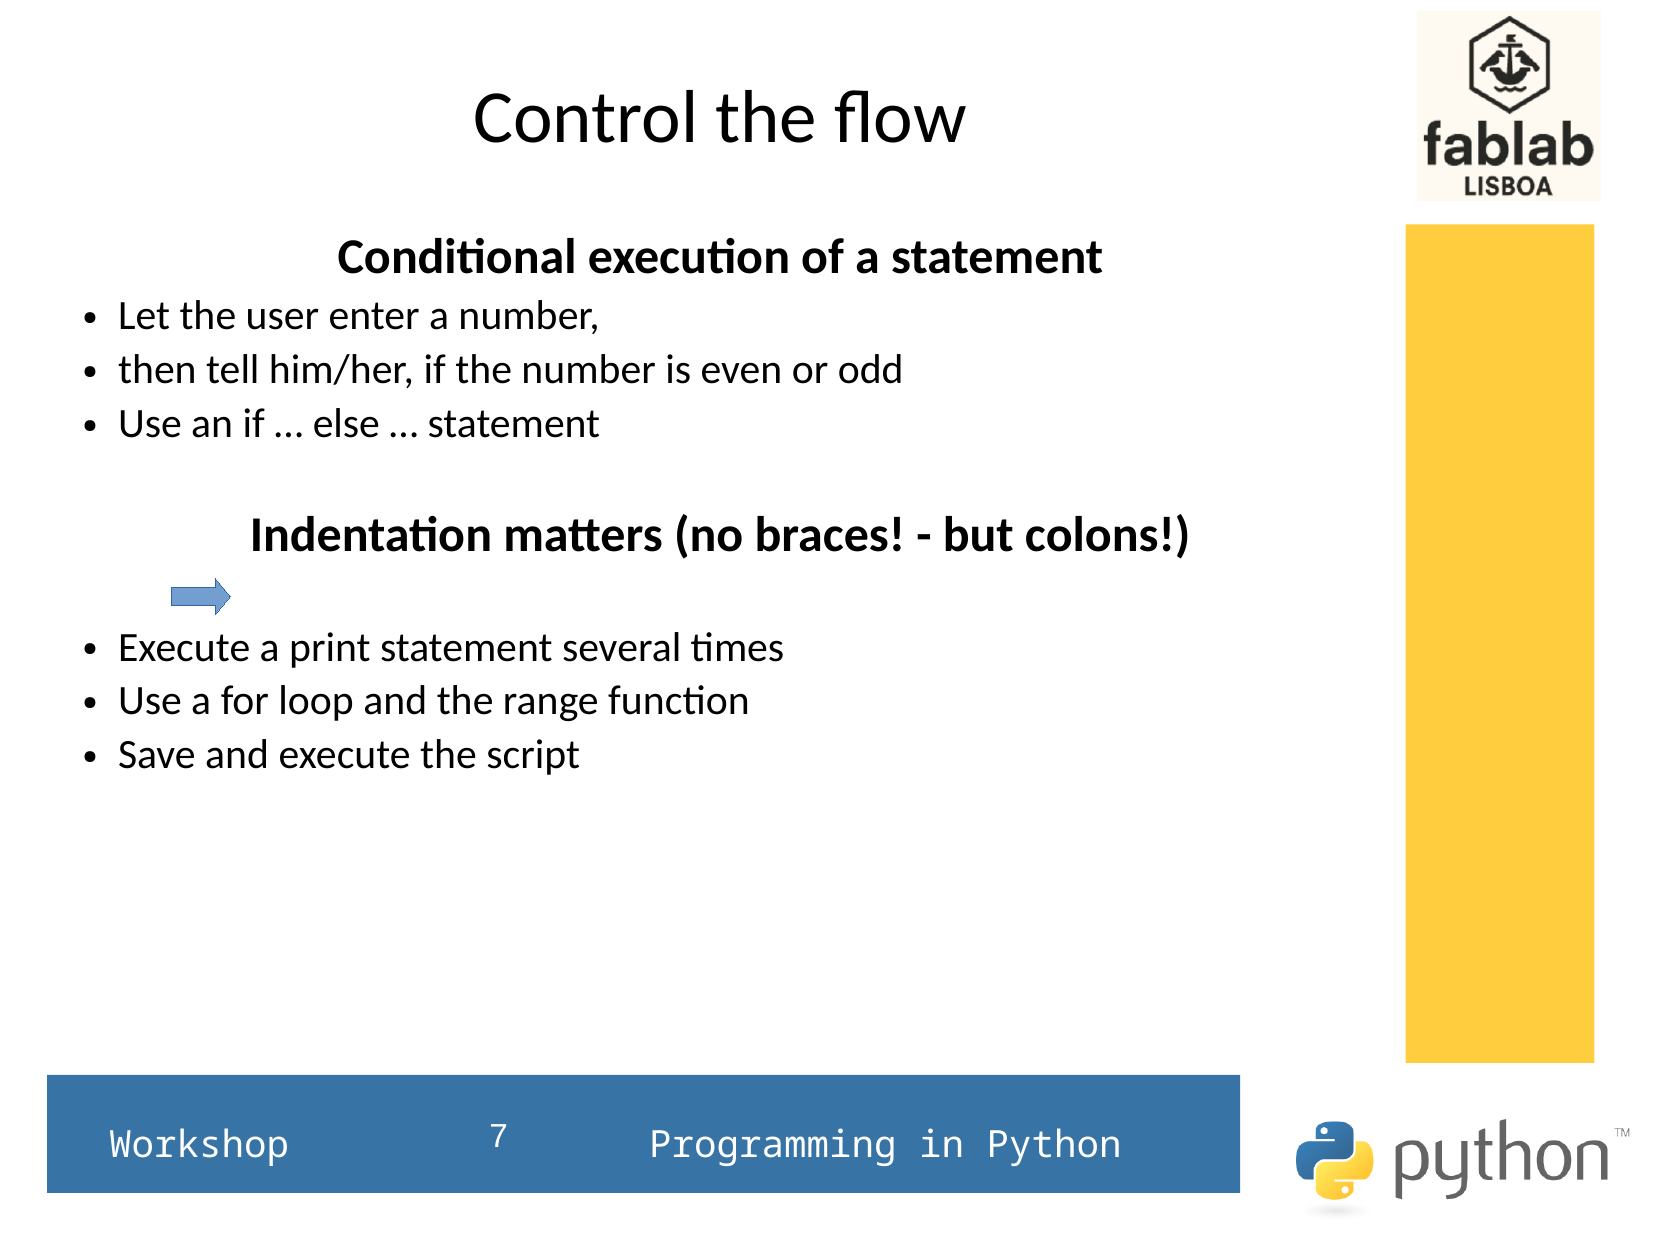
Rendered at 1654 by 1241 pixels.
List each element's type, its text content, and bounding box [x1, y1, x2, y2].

title Control the flow [82, 49, 1358, 198]
text_box [47, 1074, 1241, 1193]
subtitle Conditional execution of a statement Let the user enter a number, then tell him/her, if the number is even or odd Use an if … else … statement Indentation matters (no braces! - but colons!) Execute a print statement several times Use a for loop and the range function Save and execute the script [82, 236, 1359, 1034]
text_box [1405, 224, 1595, 1063]
text_box Workshop Programming in Python [94, 1110, 1182, 1213]
picture [1240, 1098, 1654, 1241]
picture [1417, 11, 1601, 201]
text_box [171, 578, 231, 615]
